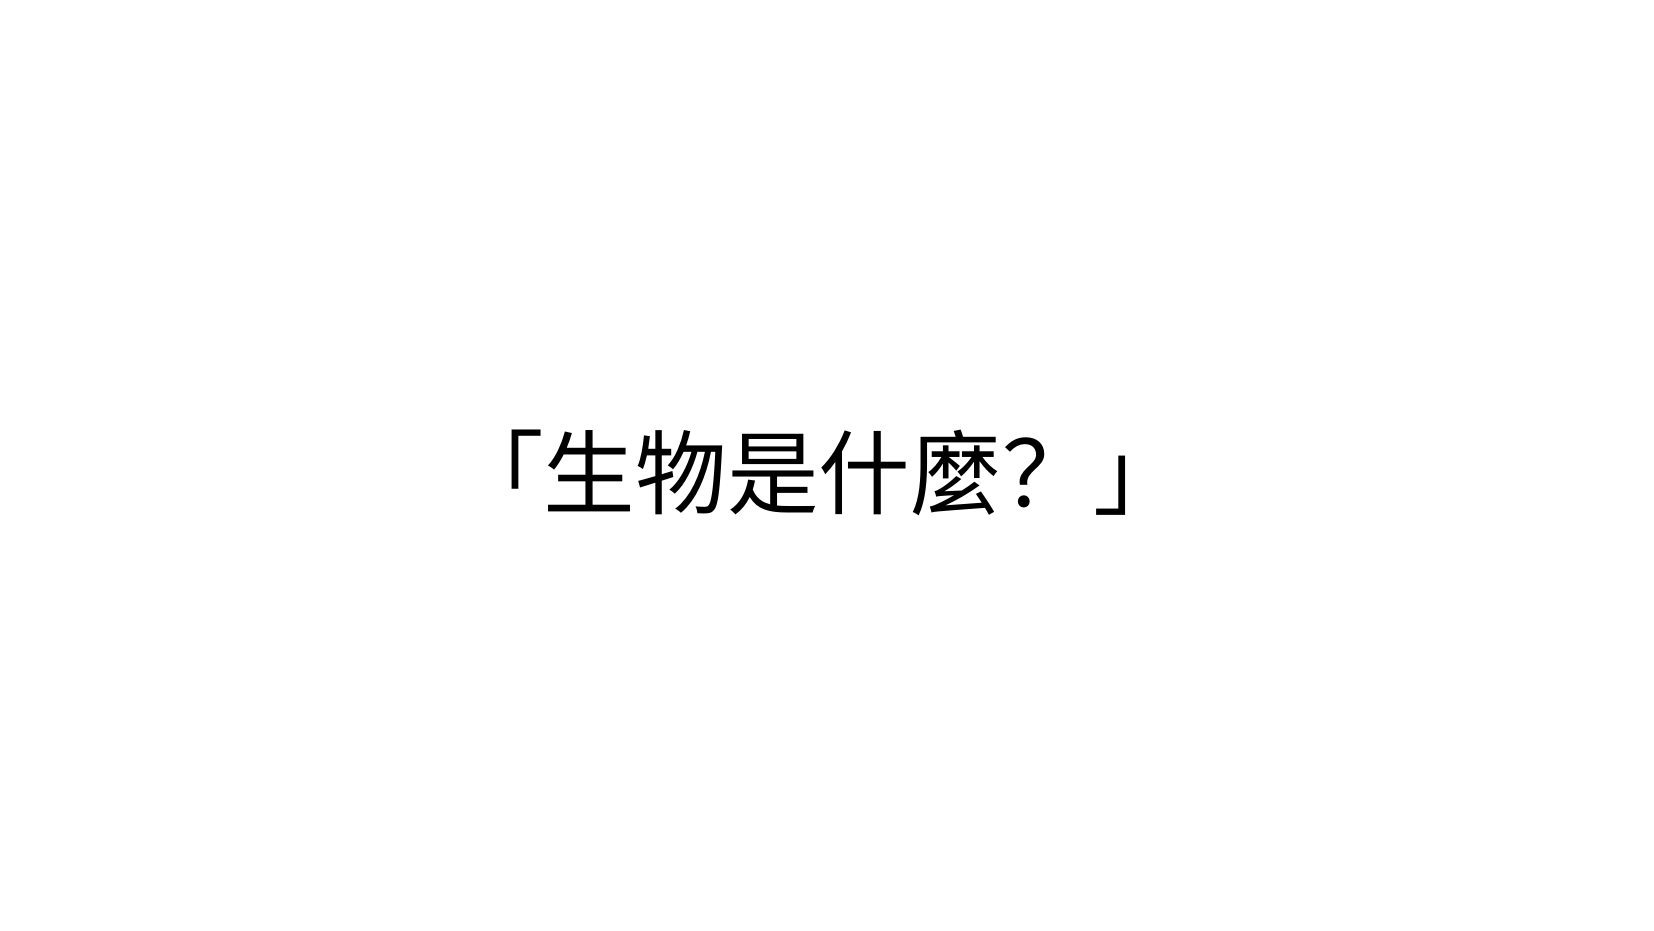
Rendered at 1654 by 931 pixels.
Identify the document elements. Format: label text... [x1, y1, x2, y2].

title 「生物是什麼？」 [75, 390, 1564, 546]
